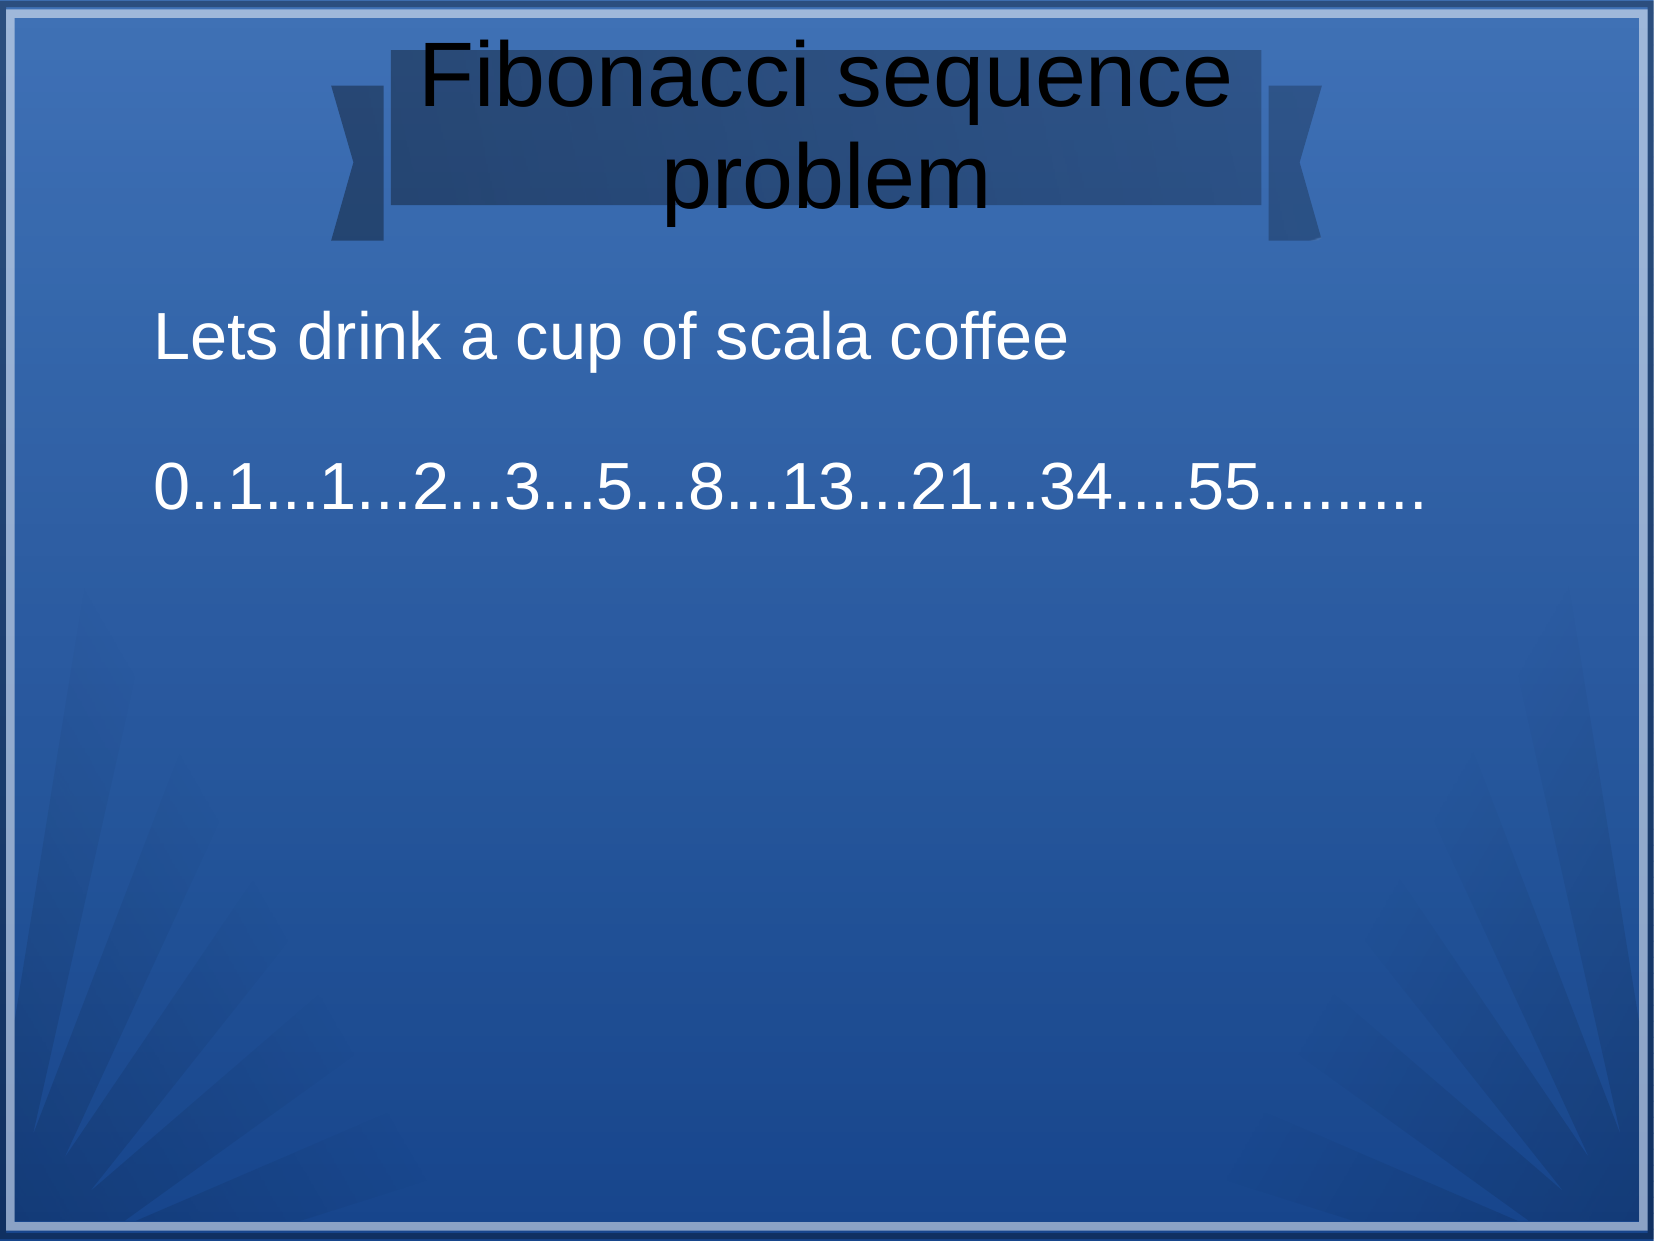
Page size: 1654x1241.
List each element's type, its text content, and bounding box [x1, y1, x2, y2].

title Fibonacci sequence problem [389, 23, 1264, 229]
list Lets drink a cup of scala coffee 0..1...1...2...3...5...8...13...21...34....55......... [82, 299, 1571, 1241]
